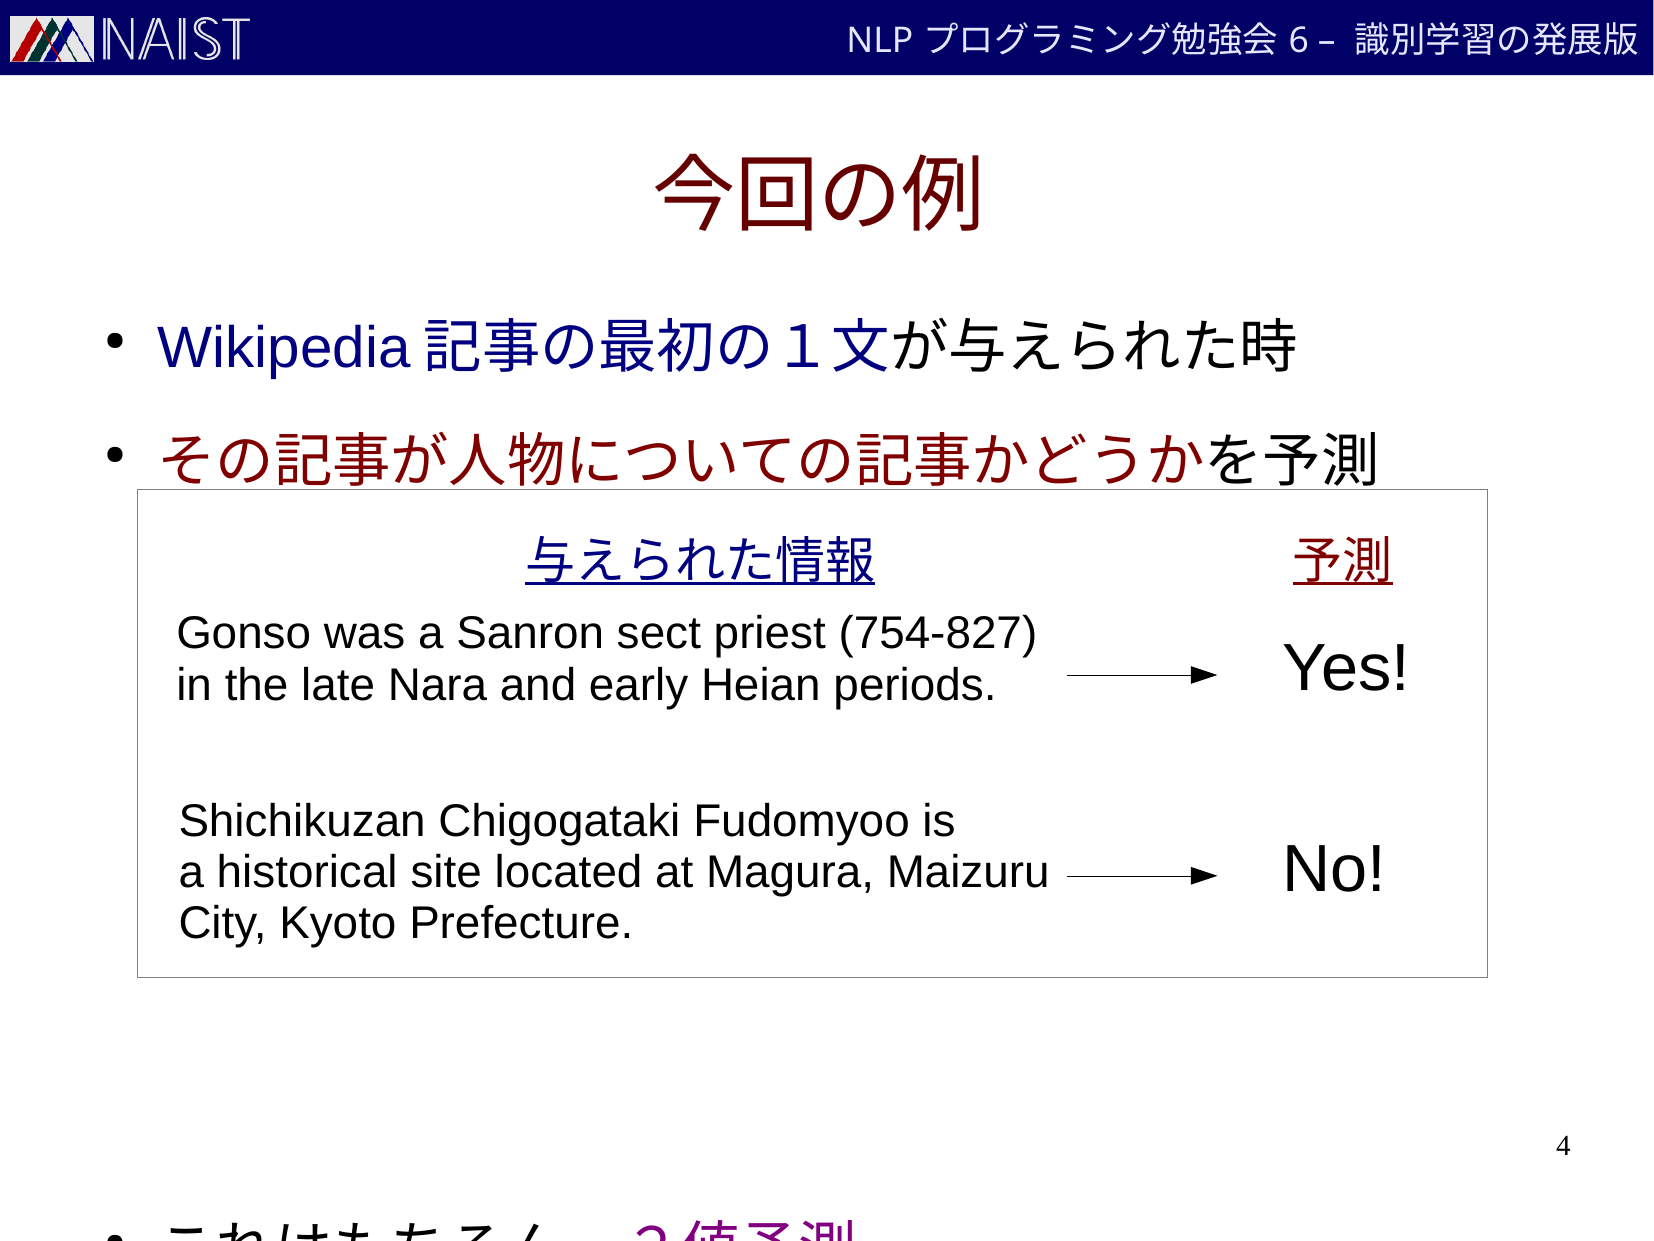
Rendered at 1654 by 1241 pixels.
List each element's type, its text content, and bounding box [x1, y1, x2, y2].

list Wikipedia記事の最初の１文が与えられた時 その記事が人物についての記事かどうかを予測 これはもちろん、２値予測 [86, 300, 1576, 1075]
text_box Gonso was a Sanron sect priest (754-827) in the late Nara and early Heian periods. [161, 600, 1053, 718]
text_box Yes! [1267, 622, 1426, 713]
picture [102, 17, 251, 60]
text_box 与えられた情報 [510, 525, 891, 599]
text_box No! [1267, 823, 1402, 914]
text_box Shichikuzan Chigogataki Fudomyoo is a historical site located at Magura, Maizuru City, Kyoto Prefecture. [163, 787, 1066, 957]
text_box 予測 [1278, 525, 1408, 599]
title 今回の例 [75, 92, 1564, 285]
picture [10, 16, 94, 62]
